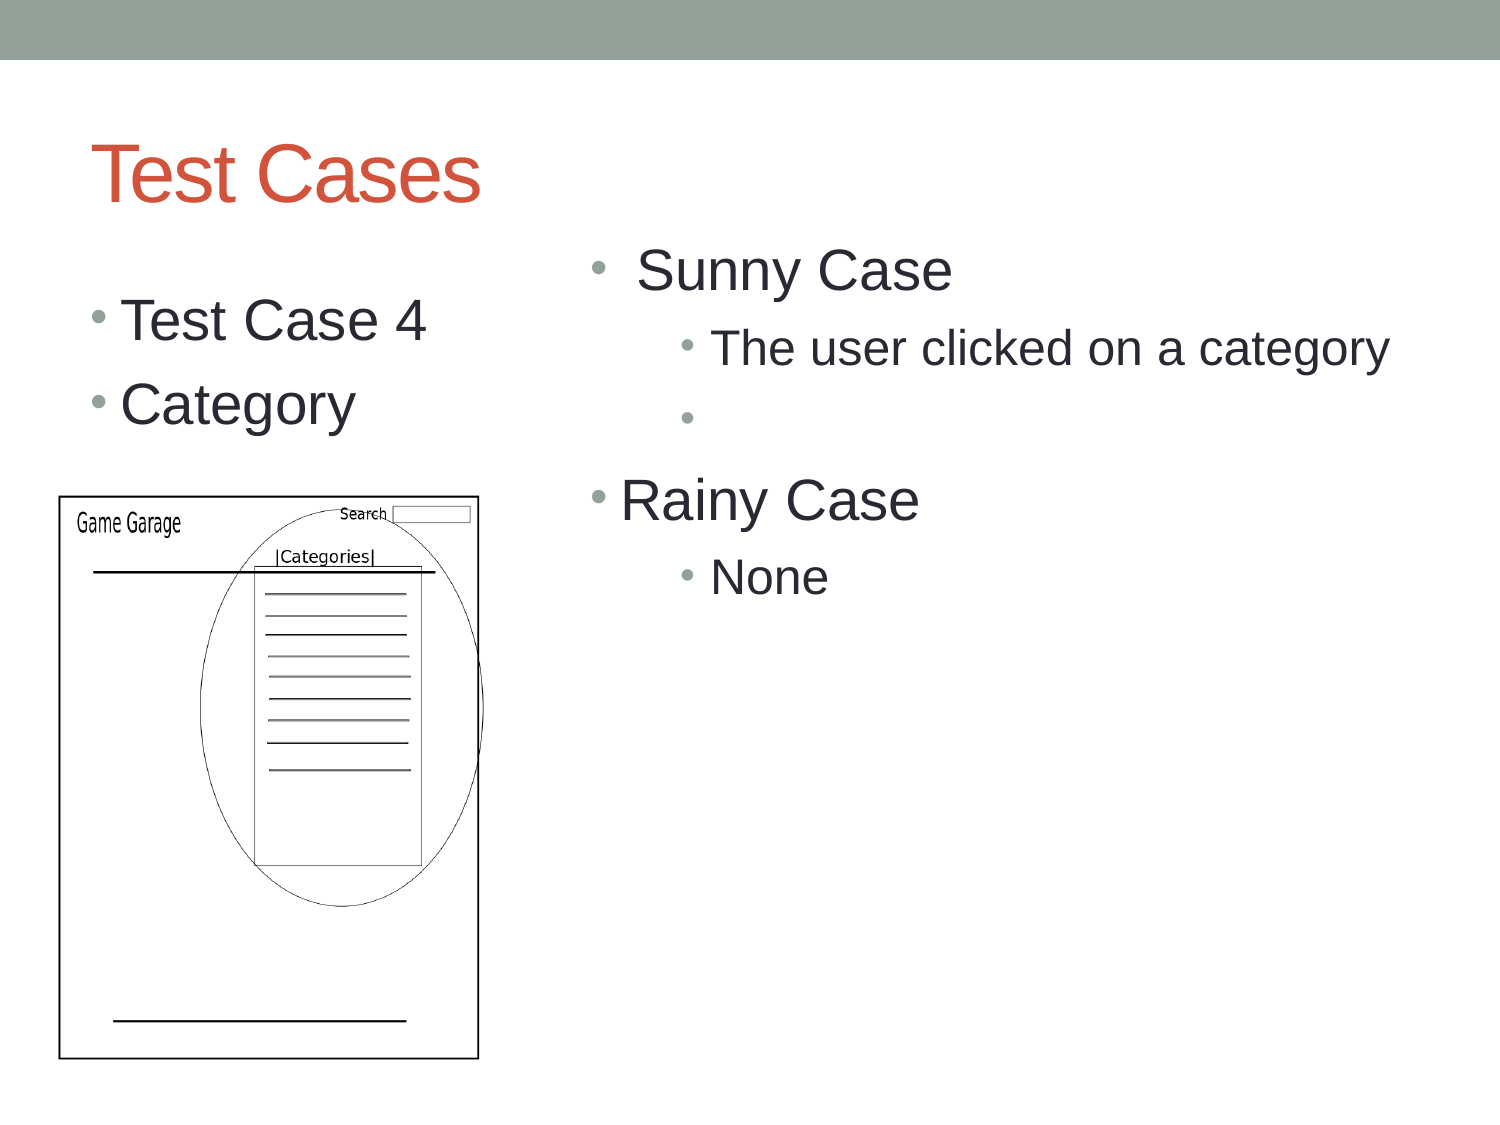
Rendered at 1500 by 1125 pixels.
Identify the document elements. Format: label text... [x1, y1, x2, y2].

list Sunny Case The user clicked on a category Rainy Case None [575, 224, 1426, 1125]
picture [50, 474, 486, 1091]
title Test Cases [75, 87, 1426, 251]
list Test Case 4 Category [75, 274, 550, 1049]
